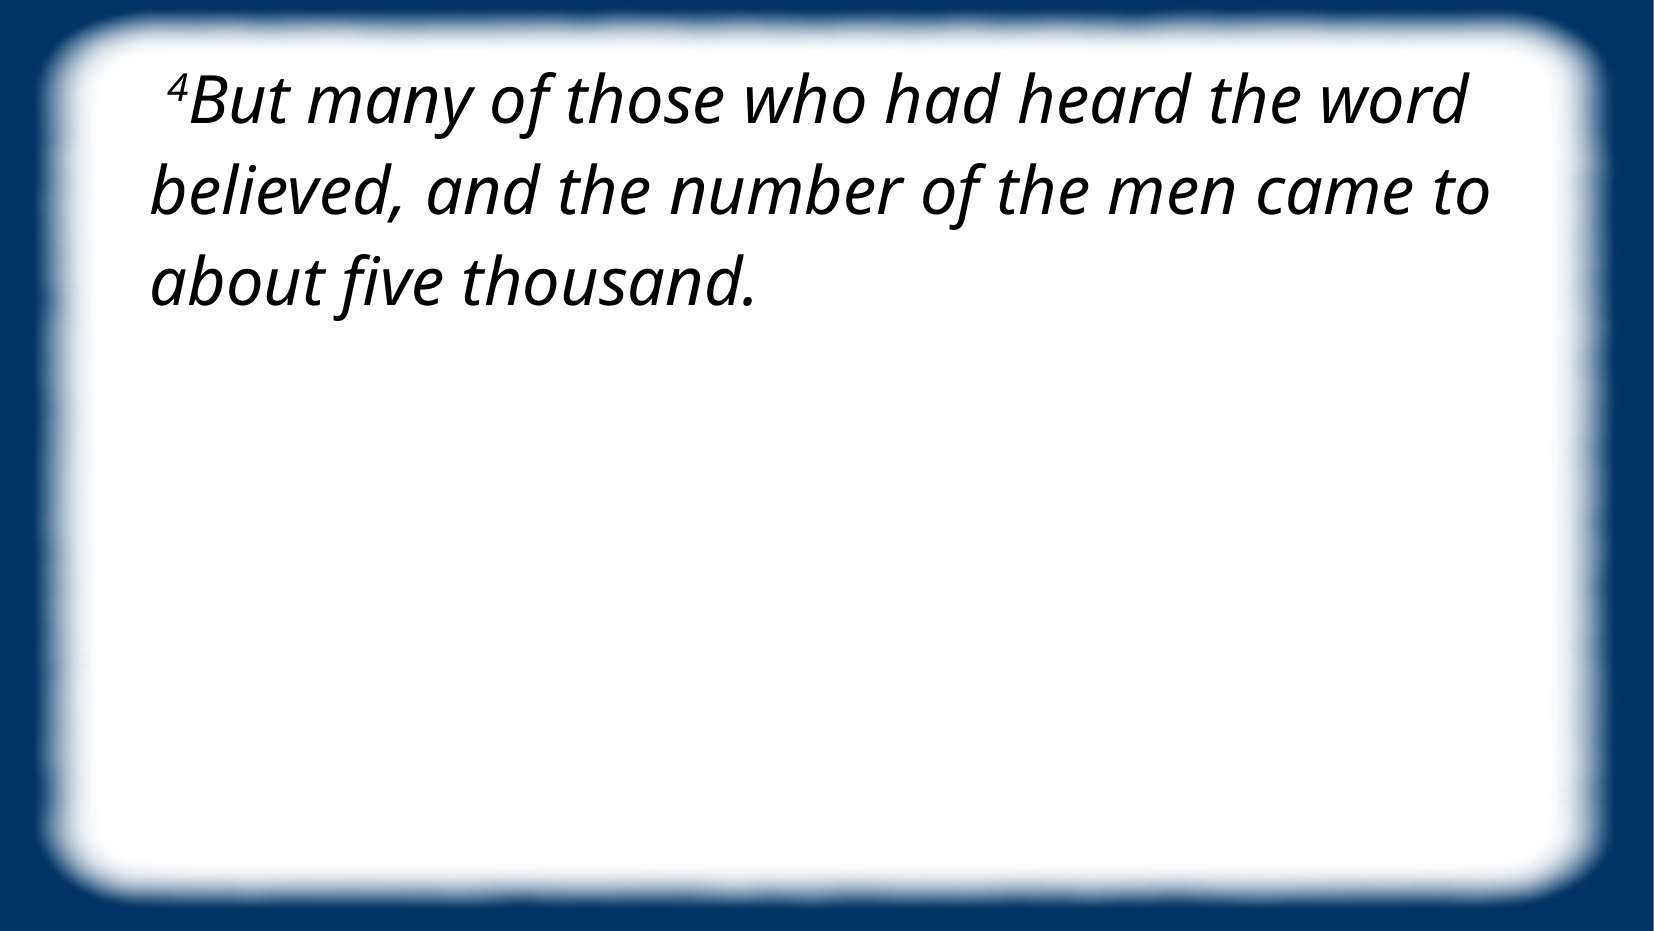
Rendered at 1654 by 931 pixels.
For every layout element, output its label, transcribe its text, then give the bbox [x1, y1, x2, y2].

picture [0, 0, 1654, 931]
text_box 4But many of those who had heard the word believed, and the number of the men came to about five thousand. [135, 45, 1531, 346]
